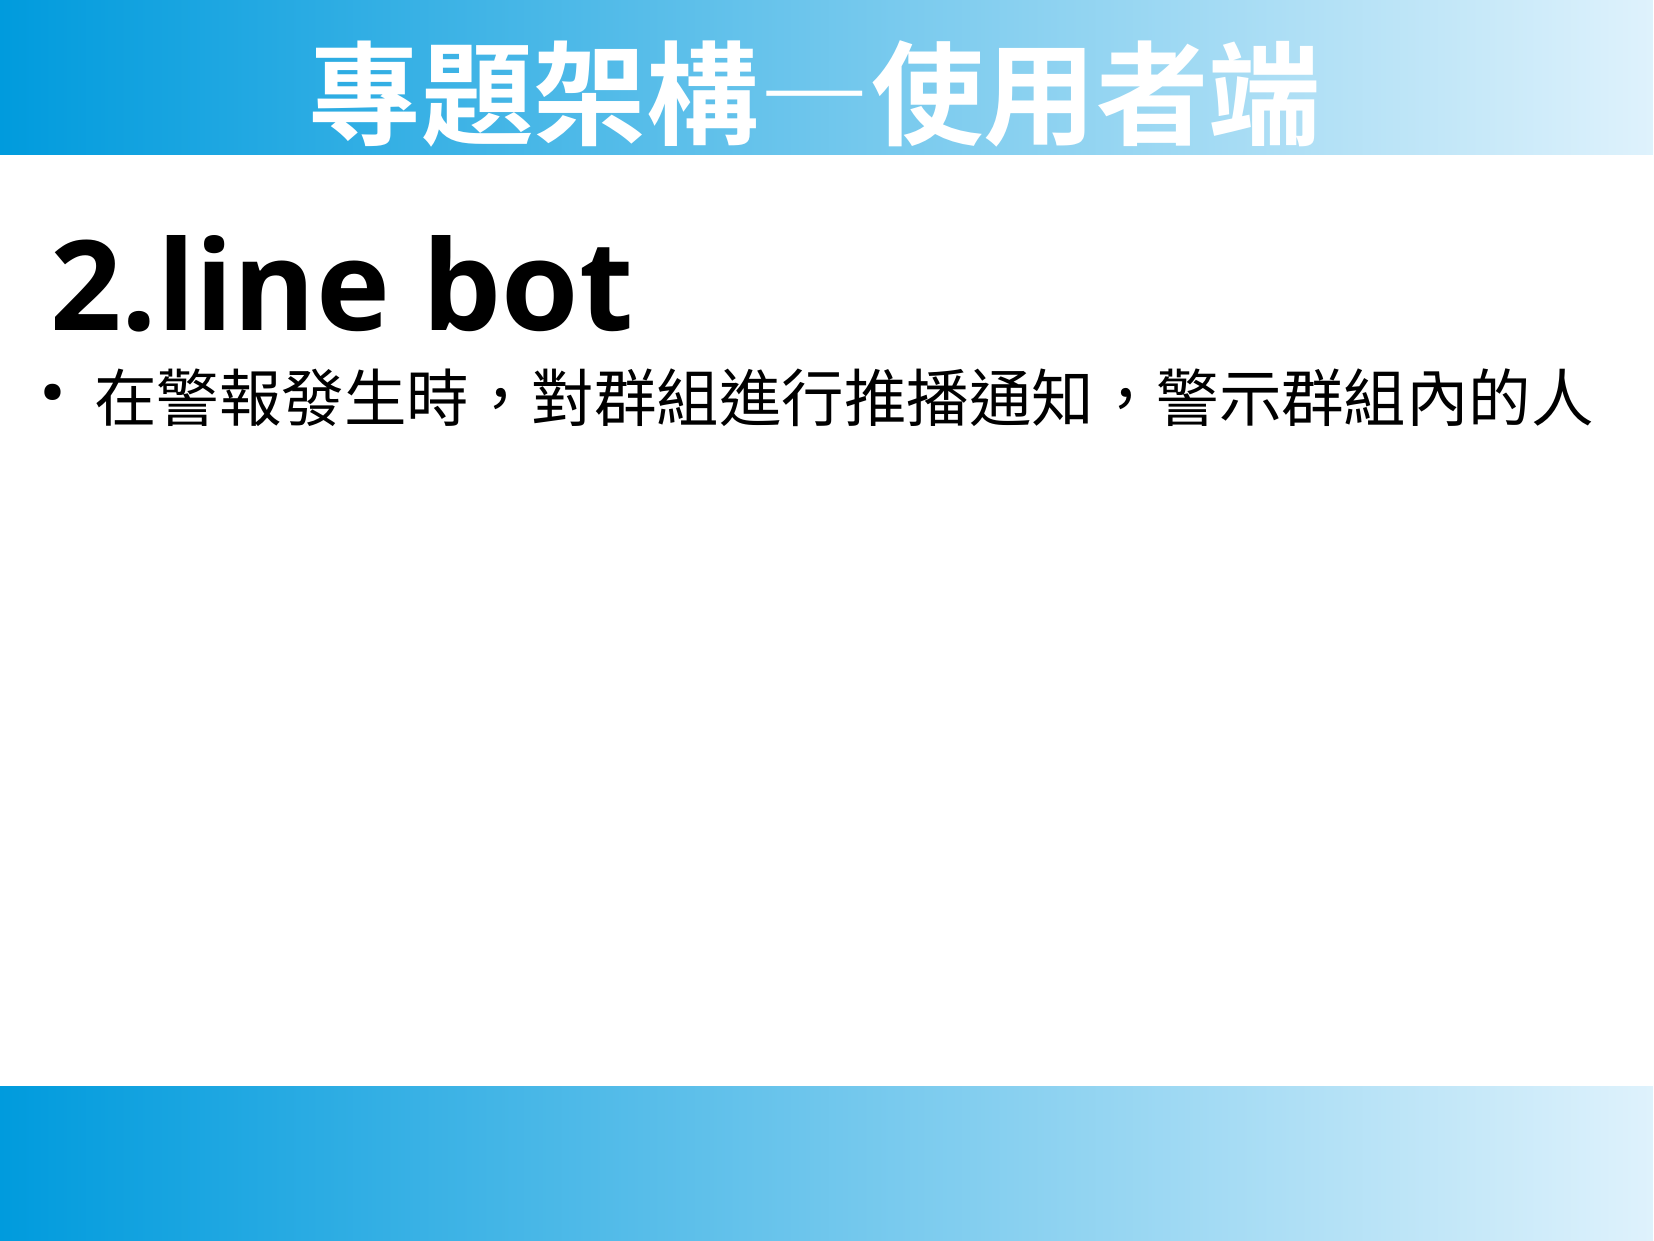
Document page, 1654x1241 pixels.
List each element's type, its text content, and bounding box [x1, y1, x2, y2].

text_box 2.line bot [35, 188, 1300, 349]
title 專題架構―使用者端 [70, 23, 1560, 152]
list 在警報發生時，對群組進行推播通知，警示群組內的人 [23, 348, 1619, 745]
